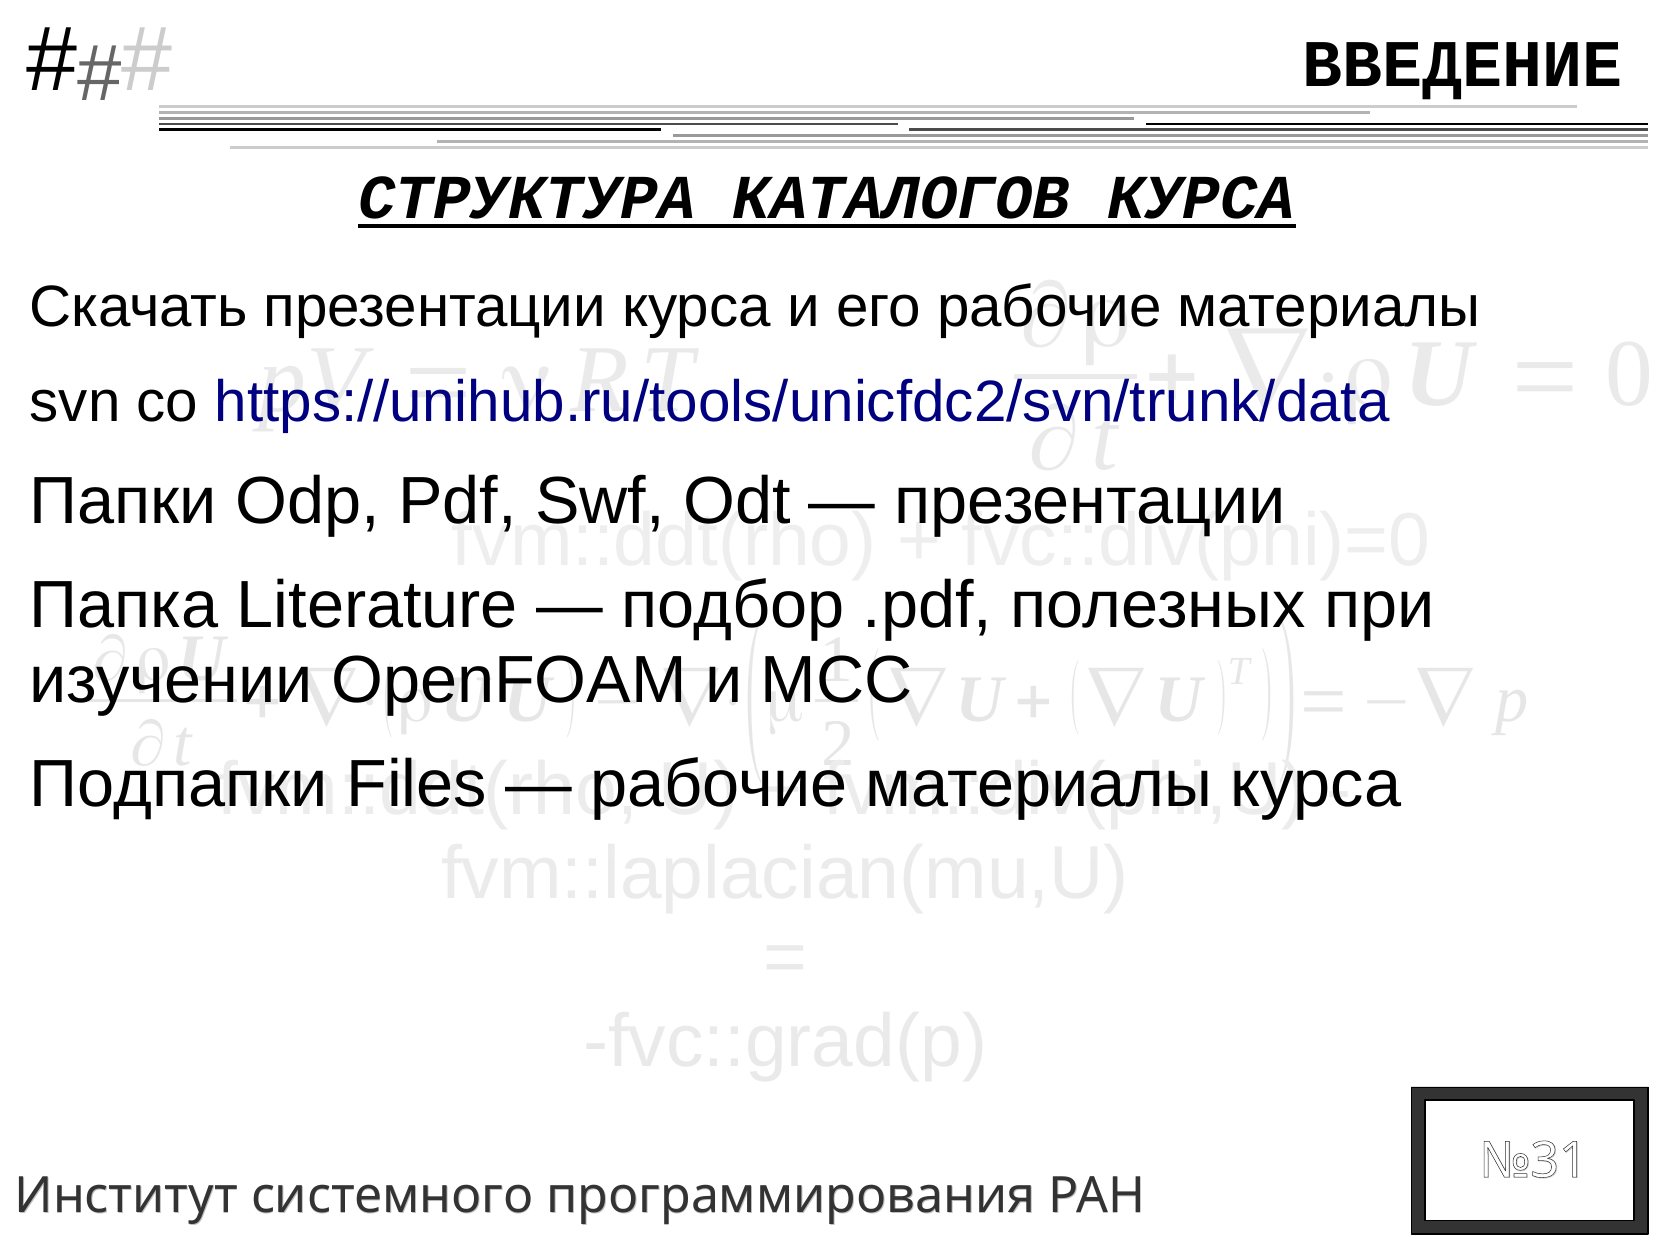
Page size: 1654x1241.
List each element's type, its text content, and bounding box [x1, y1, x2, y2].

title СТРУКТУРА КАТАЛОГОВ КУРСА [0, 147, 1654, 257]
list Скачать презентации курса и его рабочие материалы svn co https://unihub.ru/tools/unicfdc2/svn/trunk/data Папки Odp, Pdf, Swf, Odt — презентации Папка Literature — подбор .pdf, полезных при изучении OpenFOAM и МСС Подпапки Files — рабочие материалы курса [0, 274, 1654, 1093]
